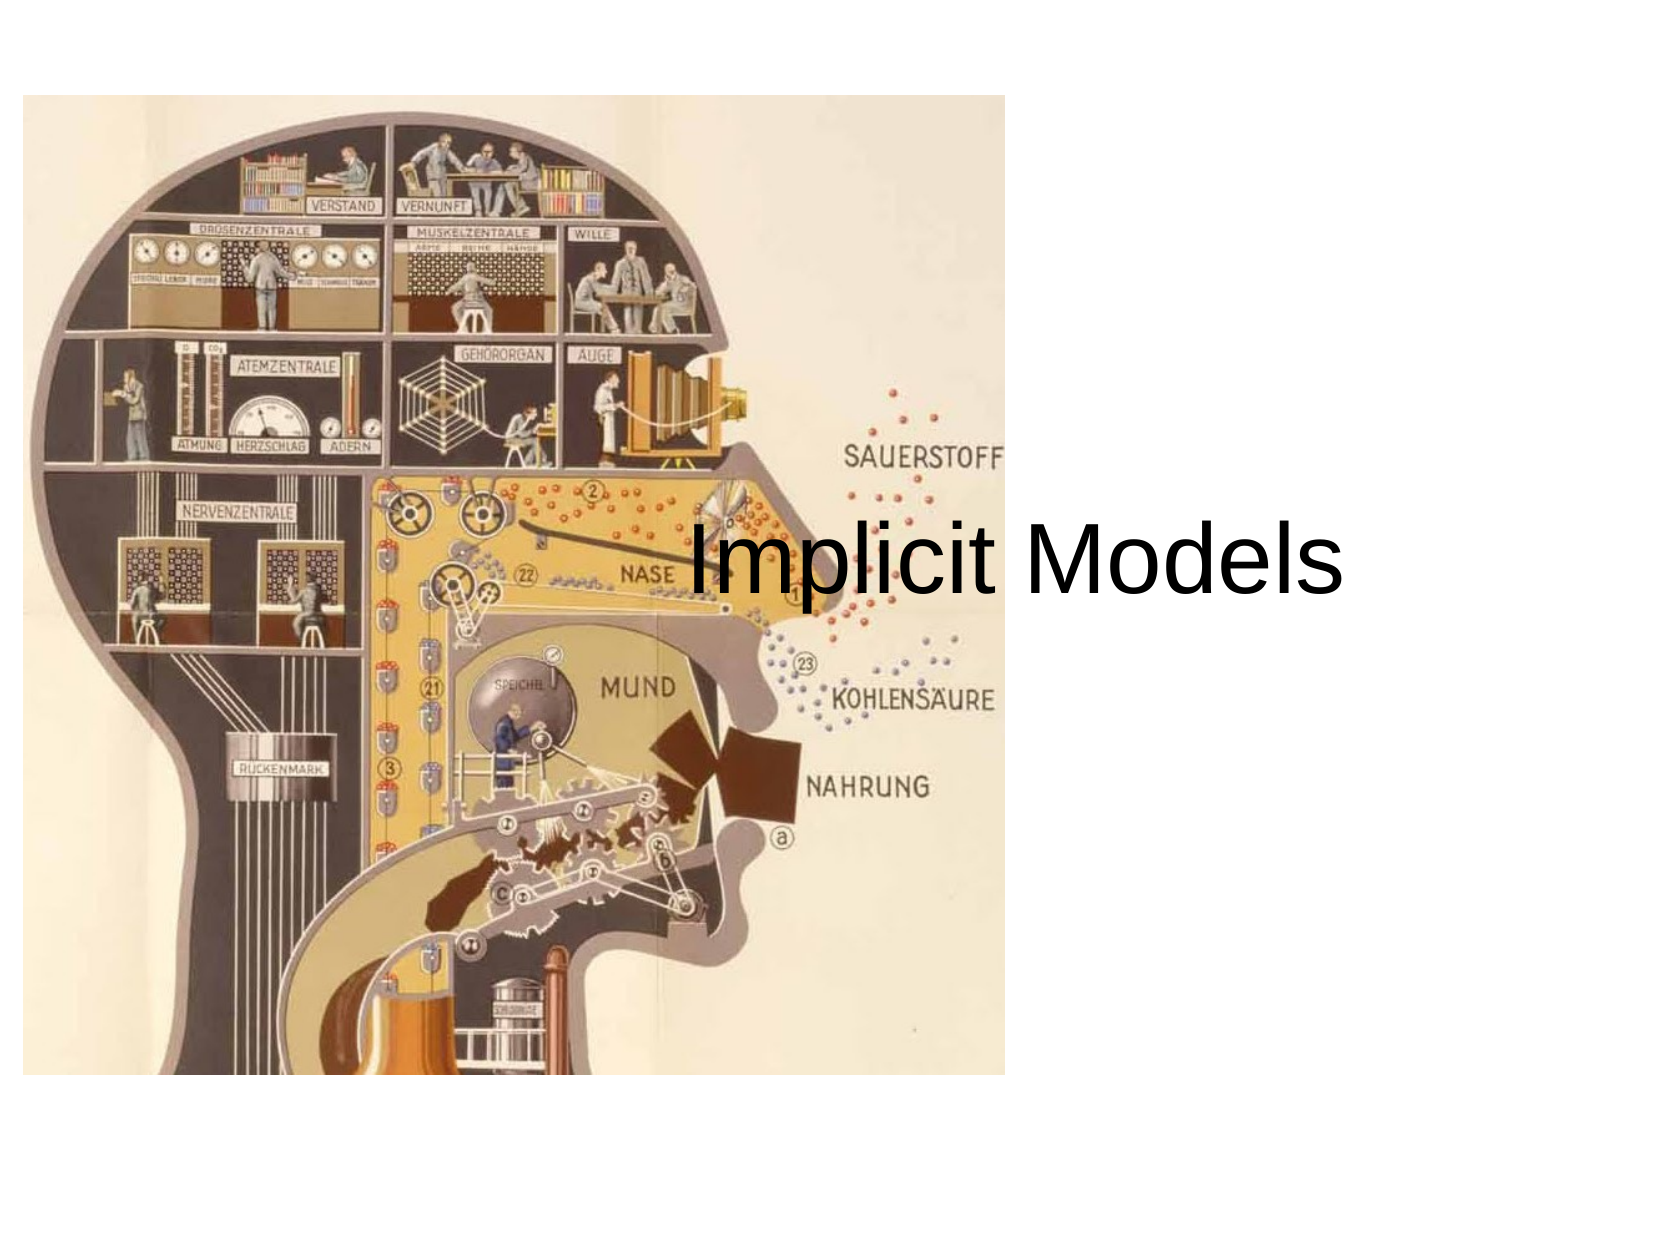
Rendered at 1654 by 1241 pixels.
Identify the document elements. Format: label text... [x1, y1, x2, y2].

subtitle Implicit Models [271, 79, 1654, 1040]
picture [23, 95, 1005, 1075]
